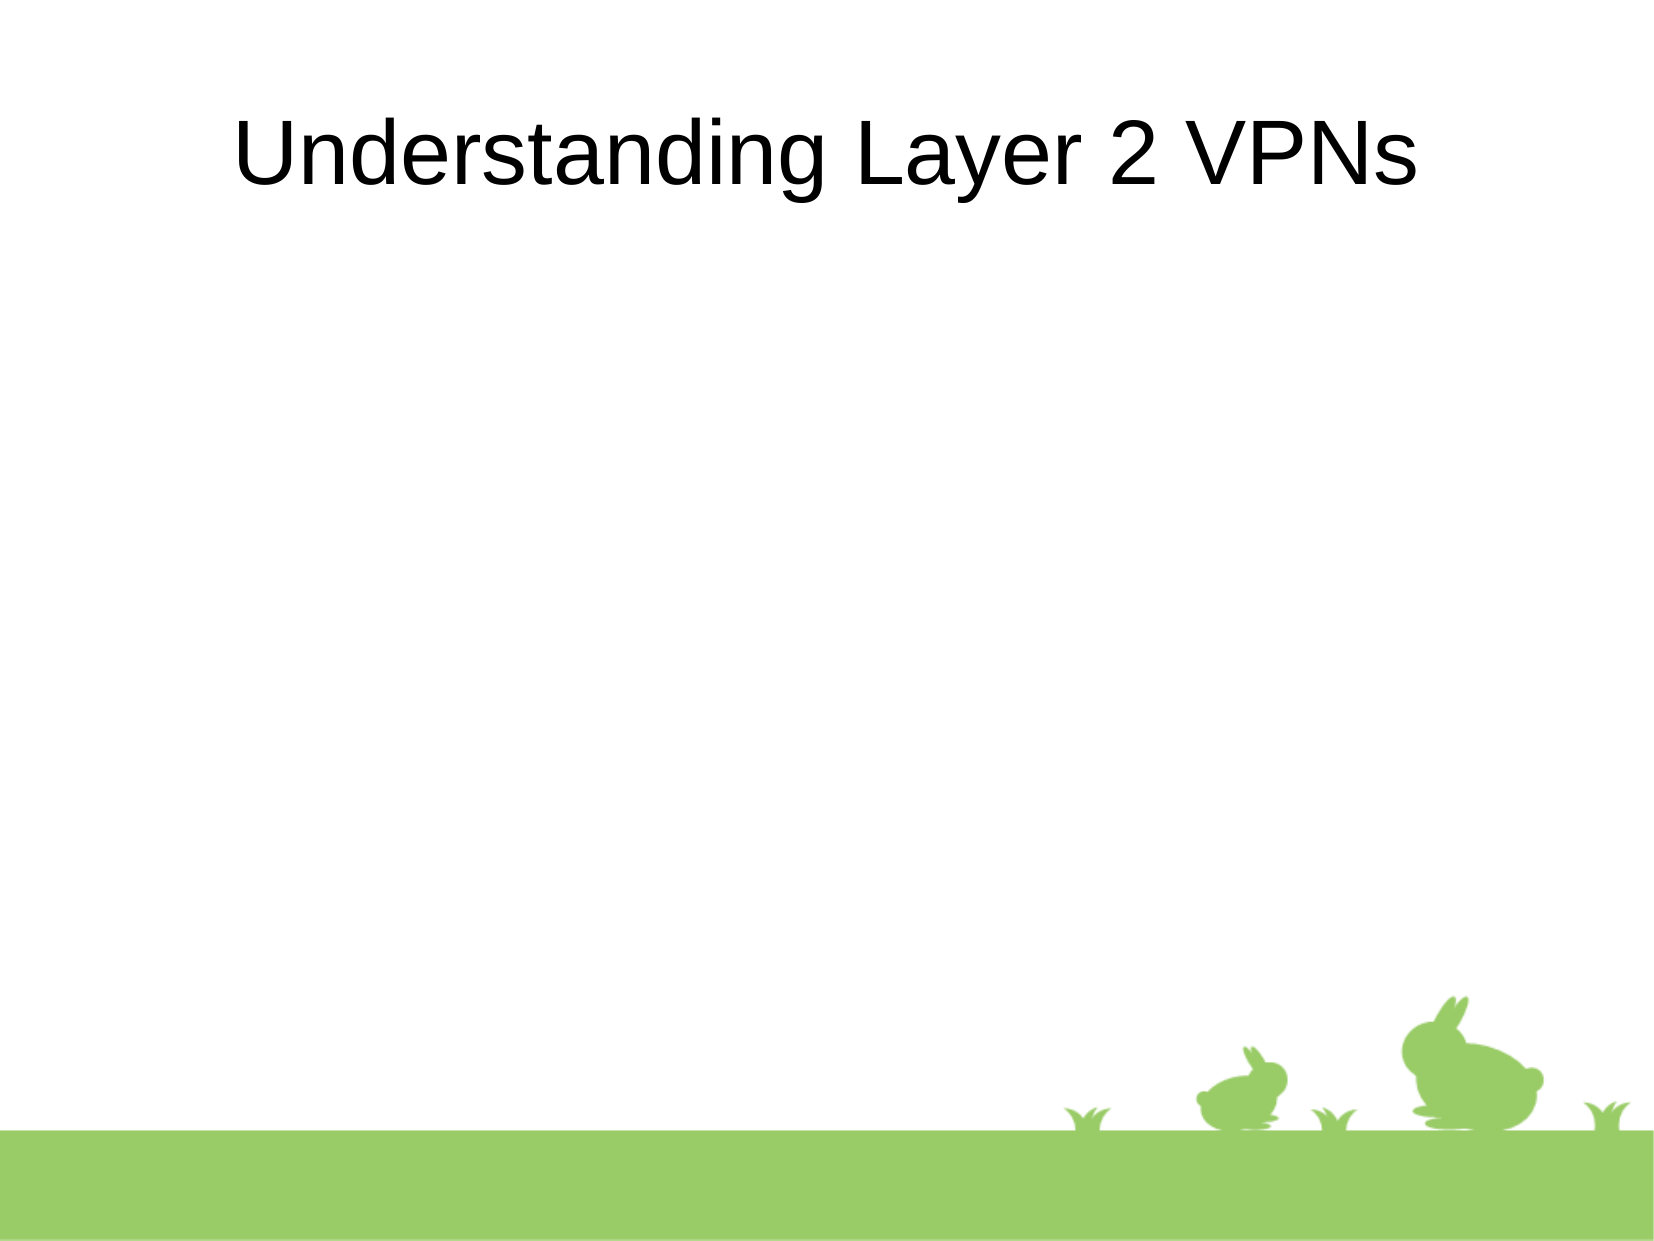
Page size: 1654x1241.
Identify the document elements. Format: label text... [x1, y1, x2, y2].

picture [0, 0, 1654, 1241]
title Understanding Layer 2 VPNs [82, 49, 1571, 257]
